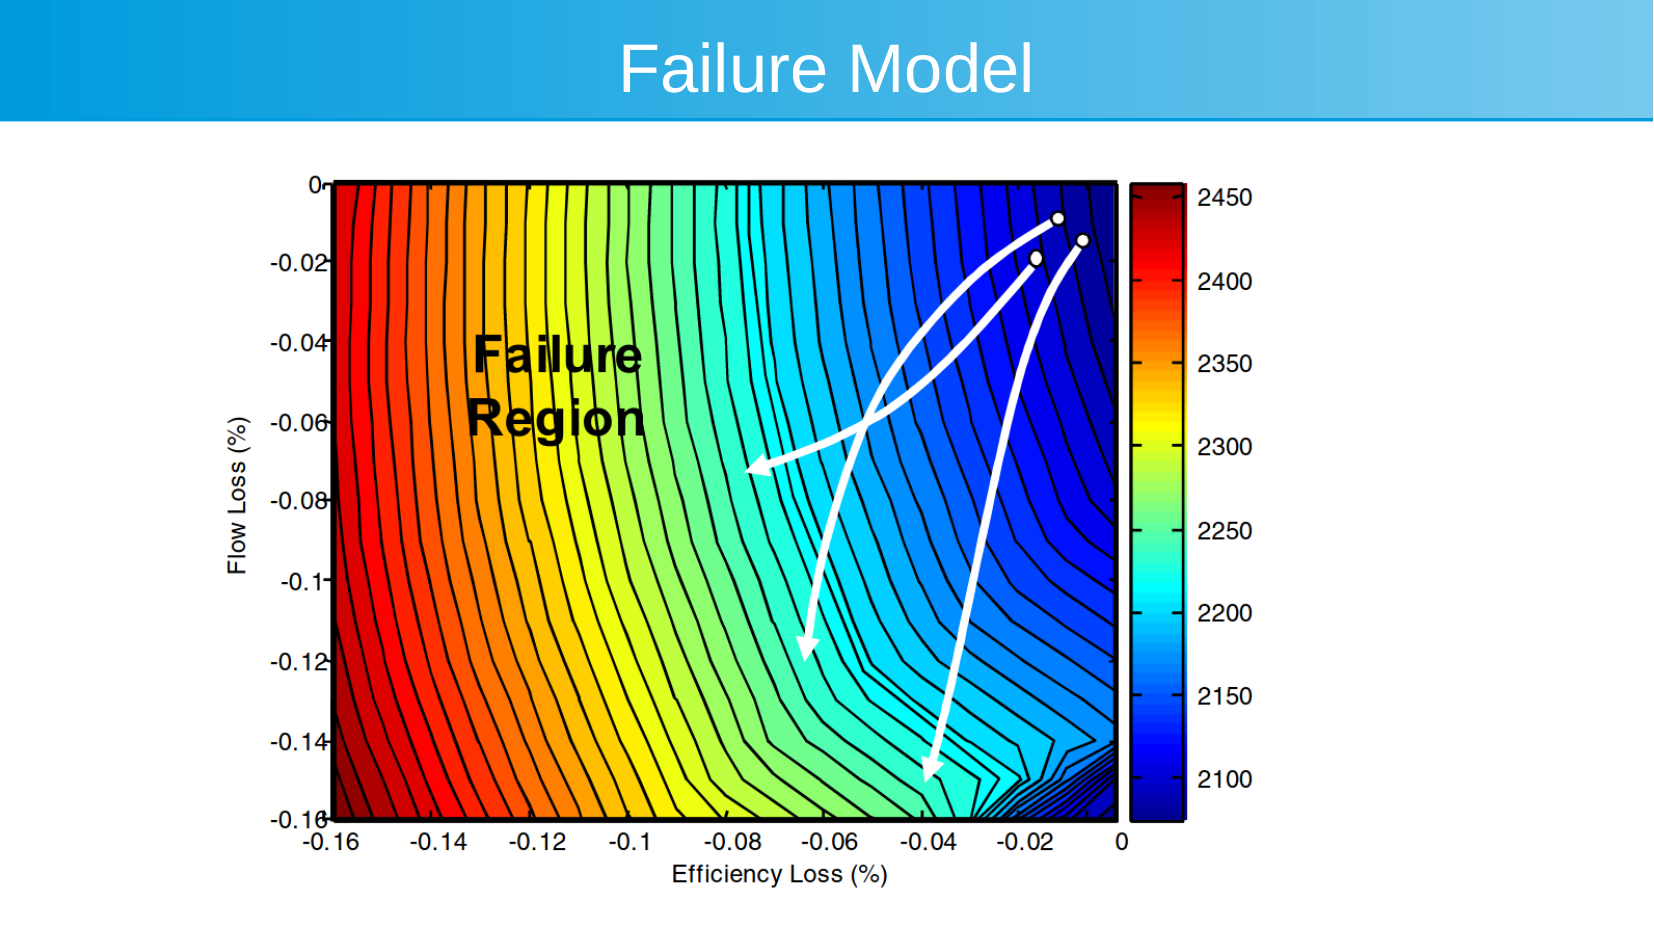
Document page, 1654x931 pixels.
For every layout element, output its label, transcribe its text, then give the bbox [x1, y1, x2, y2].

title Failure Model [59, 29, 1595, 108]
picture [212, 156, 1262, 900]
